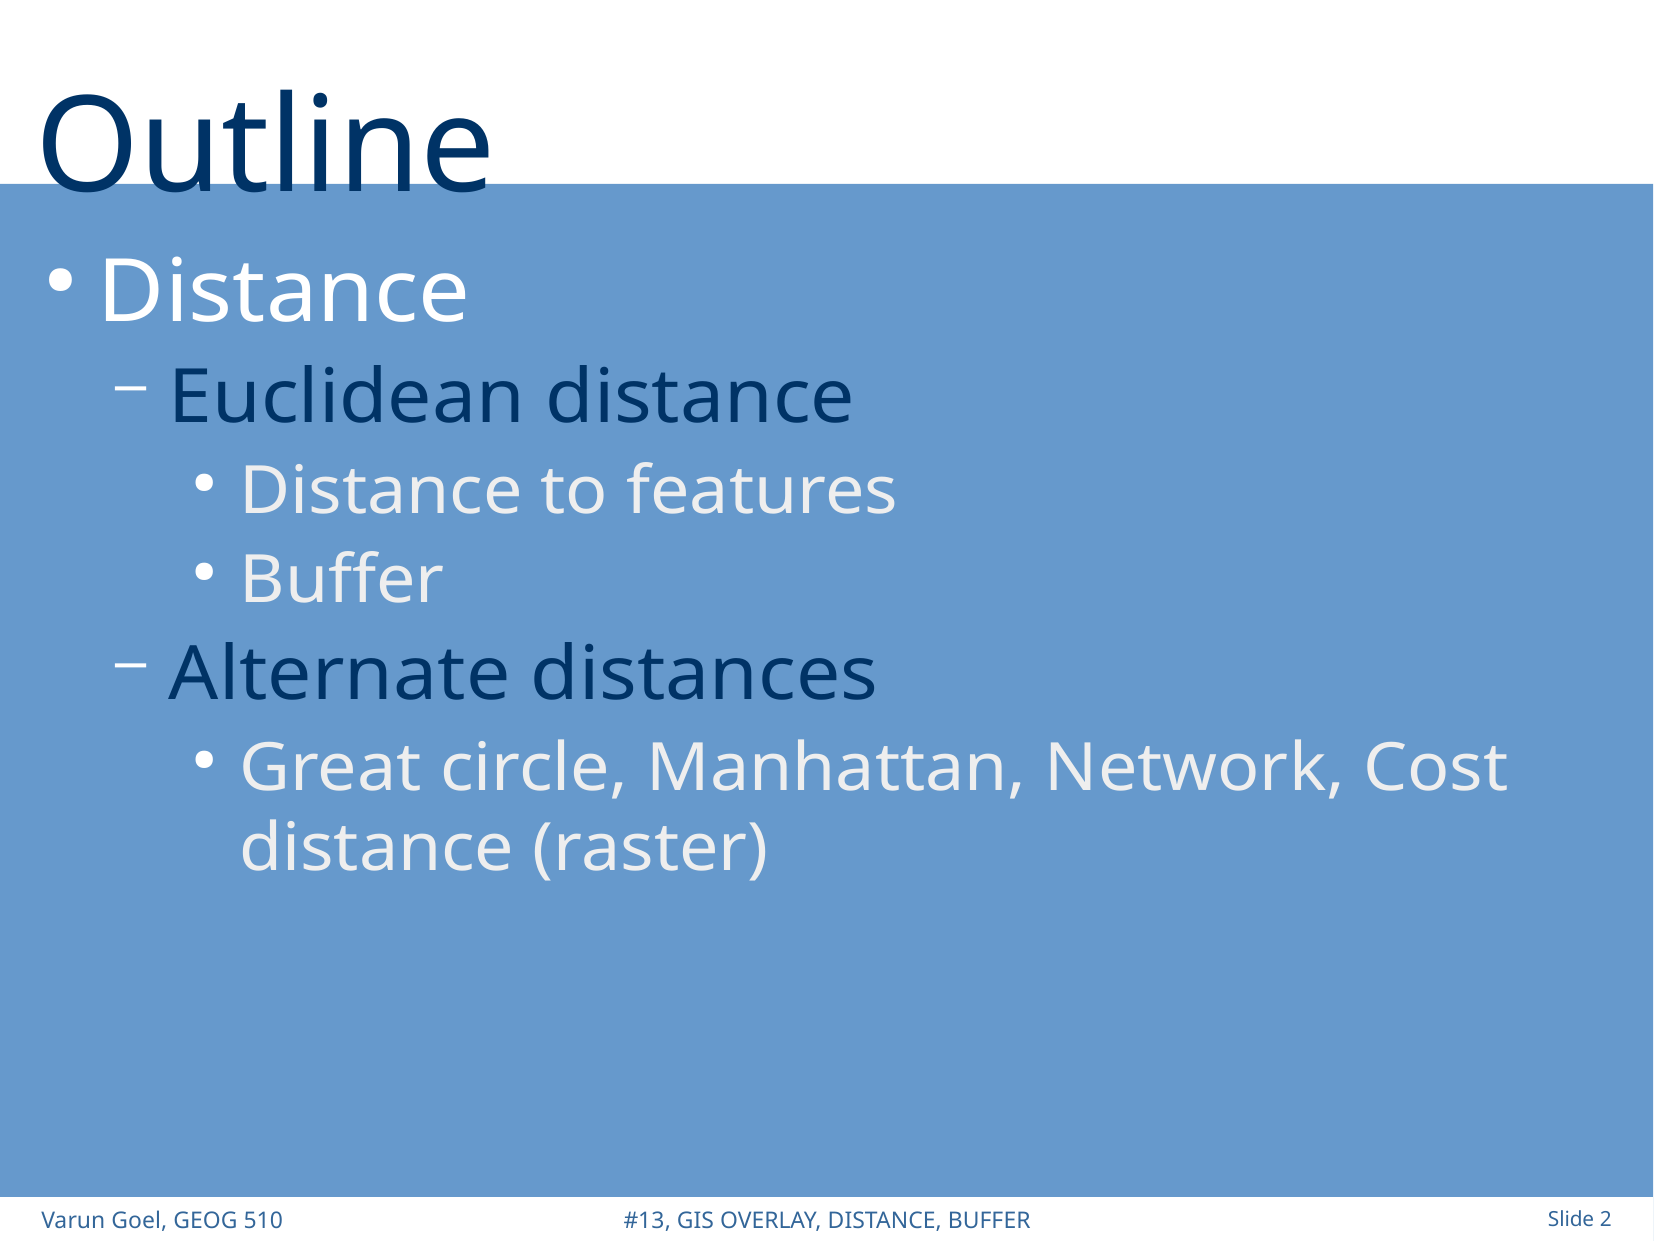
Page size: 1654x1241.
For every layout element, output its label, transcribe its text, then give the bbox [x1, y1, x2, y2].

list Distance Euclidean distance Distance to features Buffer Alternate distances Great circle, Manhattan, Network, Cost distance (raster) [26, 237, 1601, 1165]
title Outline [35, 35, 1573, 237]
